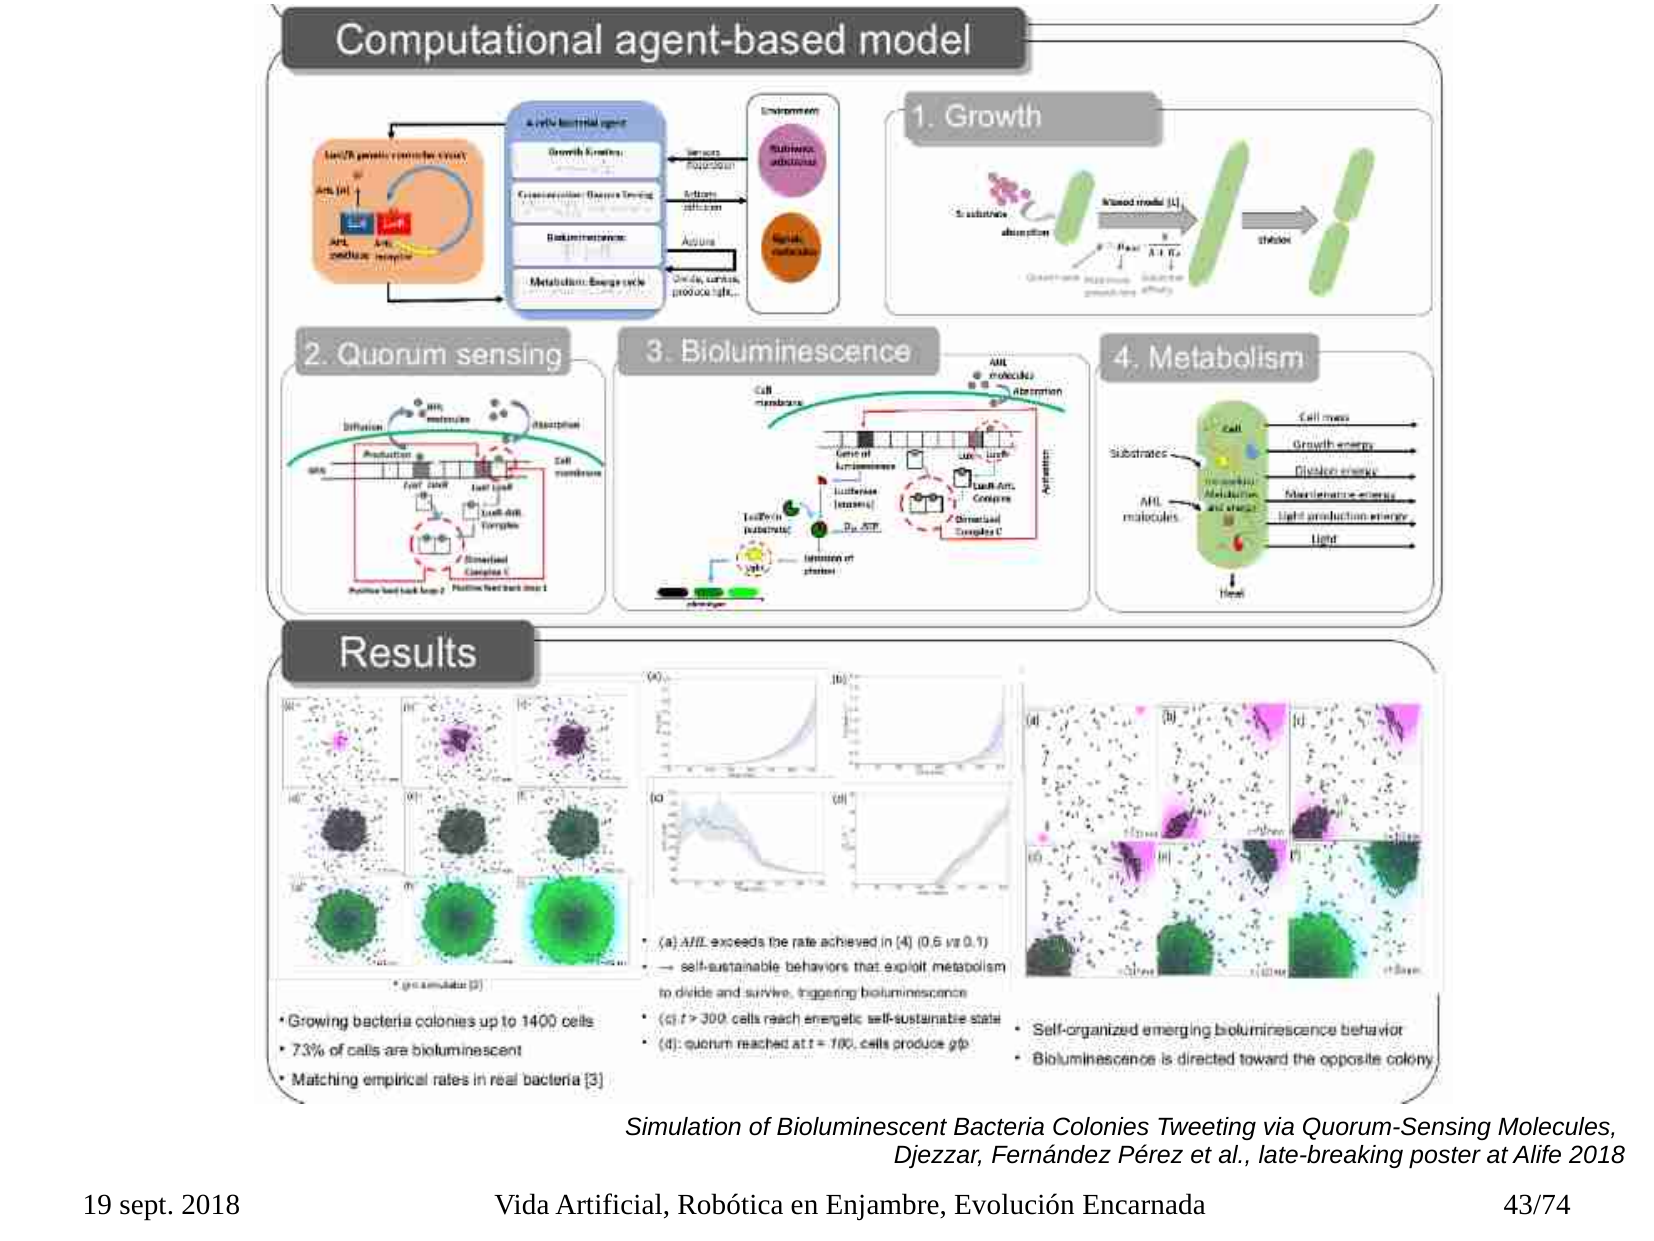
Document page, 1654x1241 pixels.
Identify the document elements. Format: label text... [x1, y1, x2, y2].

picture [254, 4, 1453, 1104]
text_box Simulation of Bioluminescent Bacteria Colonies Tweeting via Quorum-Sensing Molecules, Djezzar, Fernández Pérez et al., late-breaking poster at Alife 2018 [141, 1105, 1642, 1177]
